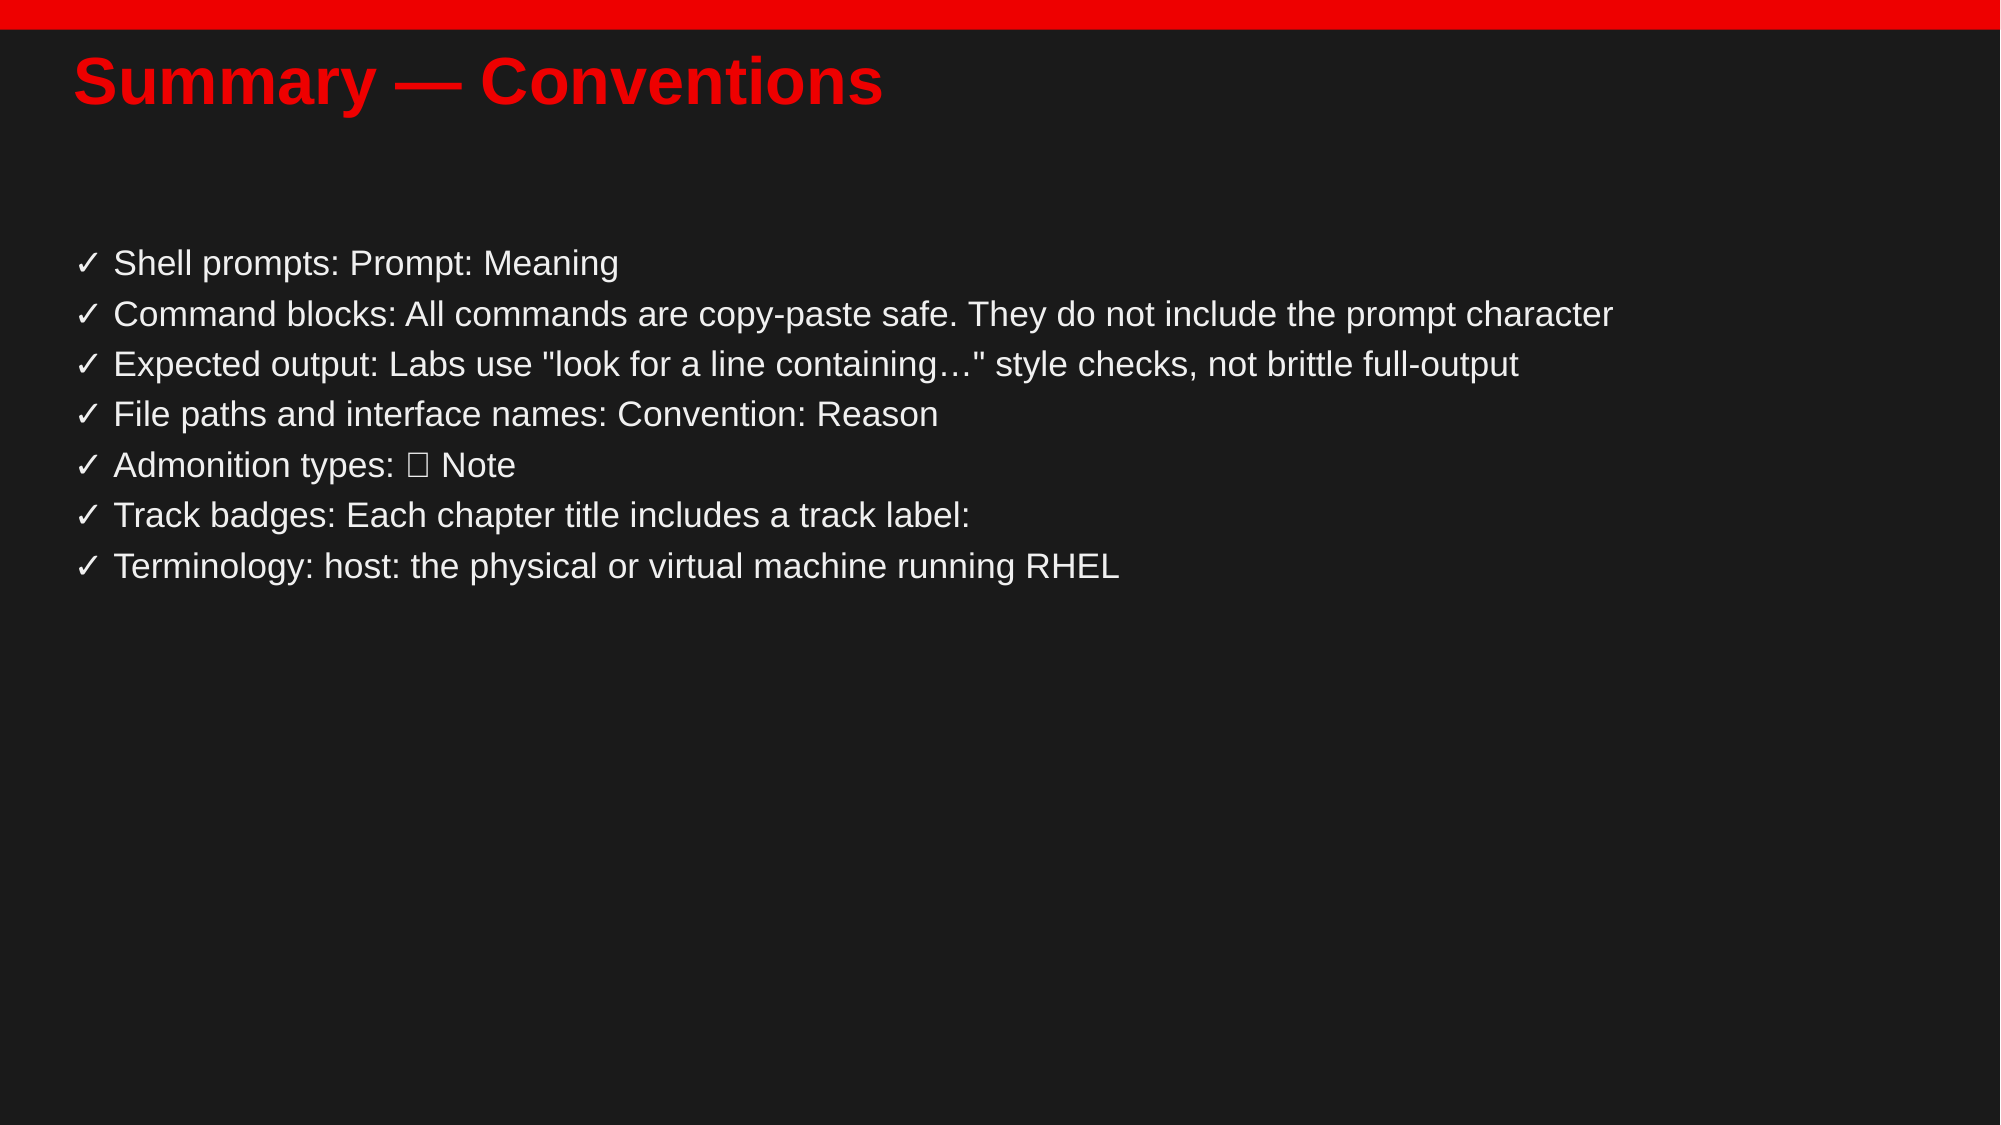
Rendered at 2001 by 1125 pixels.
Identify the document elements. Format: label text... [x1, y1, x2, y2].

text_box [0, 0, 2001, 30]
text_box Summary — Conventions [59, 36, 1942, 208]
text_box ✓ Shell prompts: Prompt: Meaning ✓ Command blocks: All commands are copy-paste safe. They do not include the prompt character ✓ Expected output: Labs use "look for a line containing…" style checks, not brittle full-output ✓ File paths and interface names: Convention: Reason ✓ Admonition types: 📝 Note ✓ Track badges: Each chapter title includes a track label: ✓ Terminology: host: the physical or virtual machine running RHEL [59, 236, 1942, 1037]
